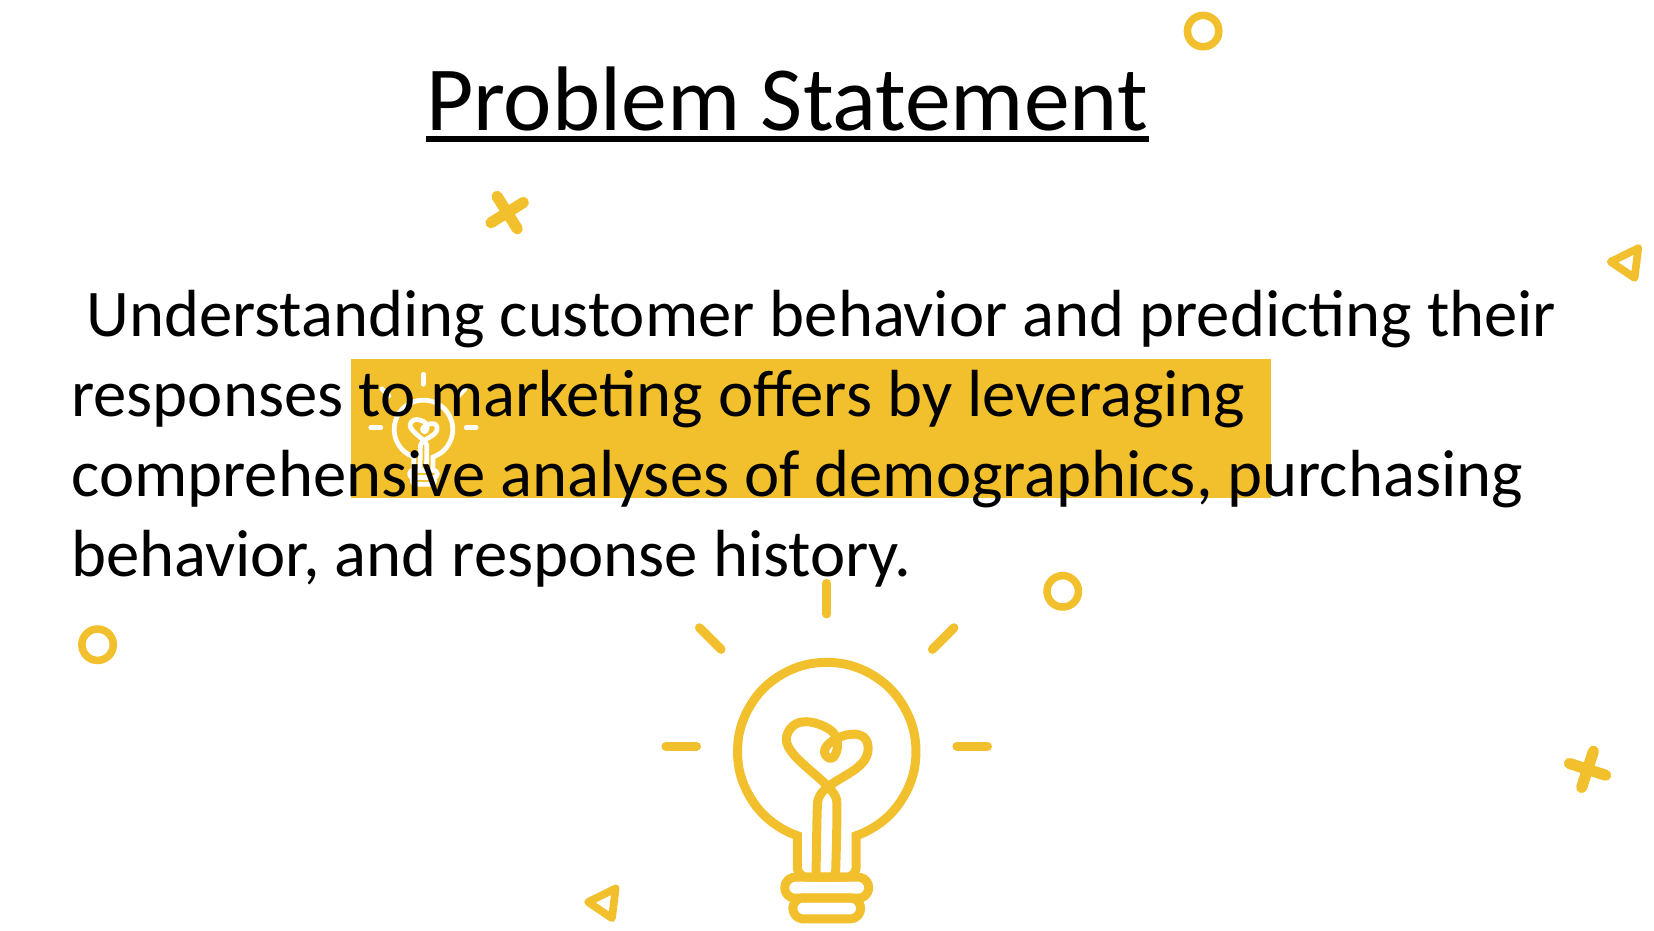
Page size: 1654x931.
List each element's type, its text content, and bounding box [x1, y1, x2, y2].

title Problem Statement [112, 0, 1463, 188]
text_box Understanding customer behavior and predicting their responses to marketing offers by leveraging comprehensive analyses of demographics, purchasing behavior, and response history. [0, 262, 1654, 931]
